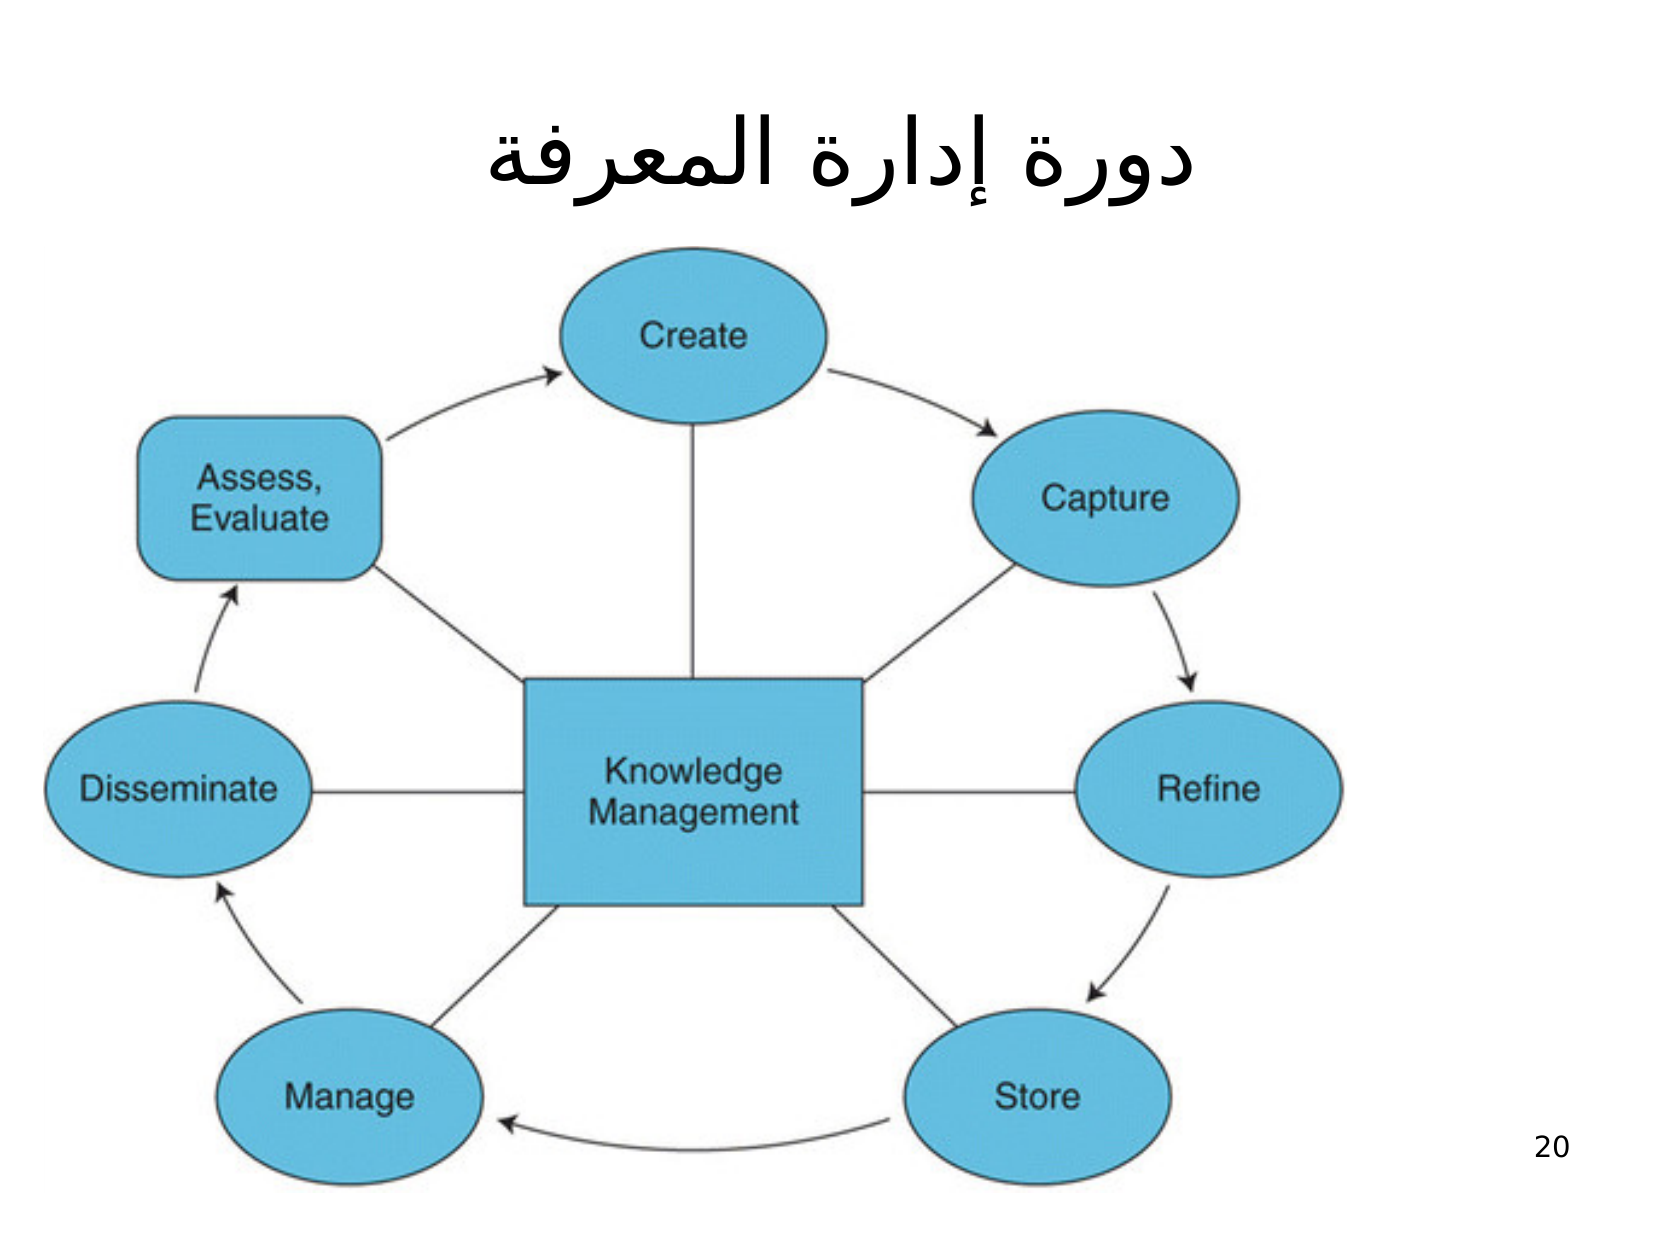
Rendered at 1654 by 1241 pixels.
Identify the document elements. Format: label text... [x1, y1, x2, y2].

picture [43, 246, 1347, 1193]
title دورة إدارة المعرفة [82, 49, 1571, 257]
